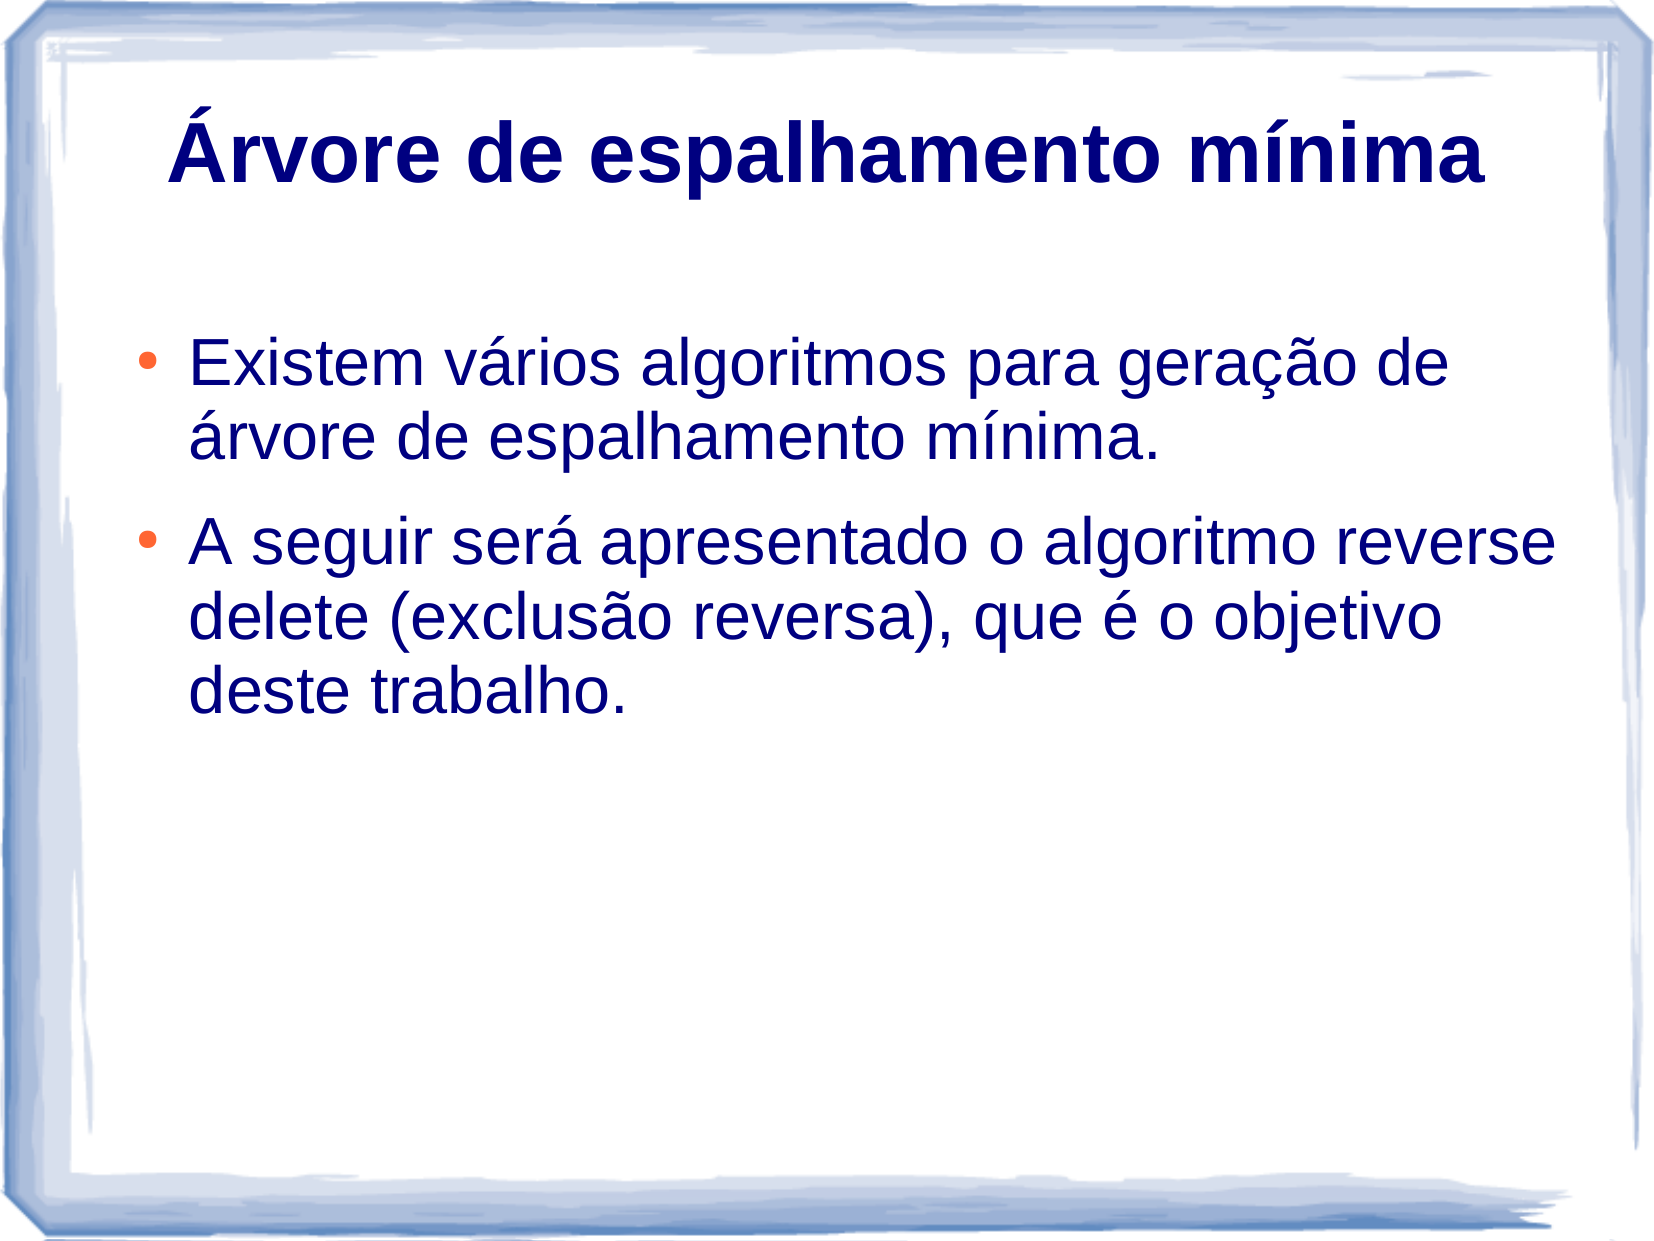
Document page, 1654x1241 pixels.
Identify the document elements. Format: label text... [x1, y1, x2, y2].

picture [0, 0, 1654, 1241]
title Árvore de espalhamento mínima [82, 49, 1571, 257]
list Existem vários algoritmos para geração de árvore de espalhamento mínima. A seguir será apresentado o algoritmo reverse delete (exclusão reversa), que é o objetivo deste trabalho. [118, 324, 1571, 1045]
